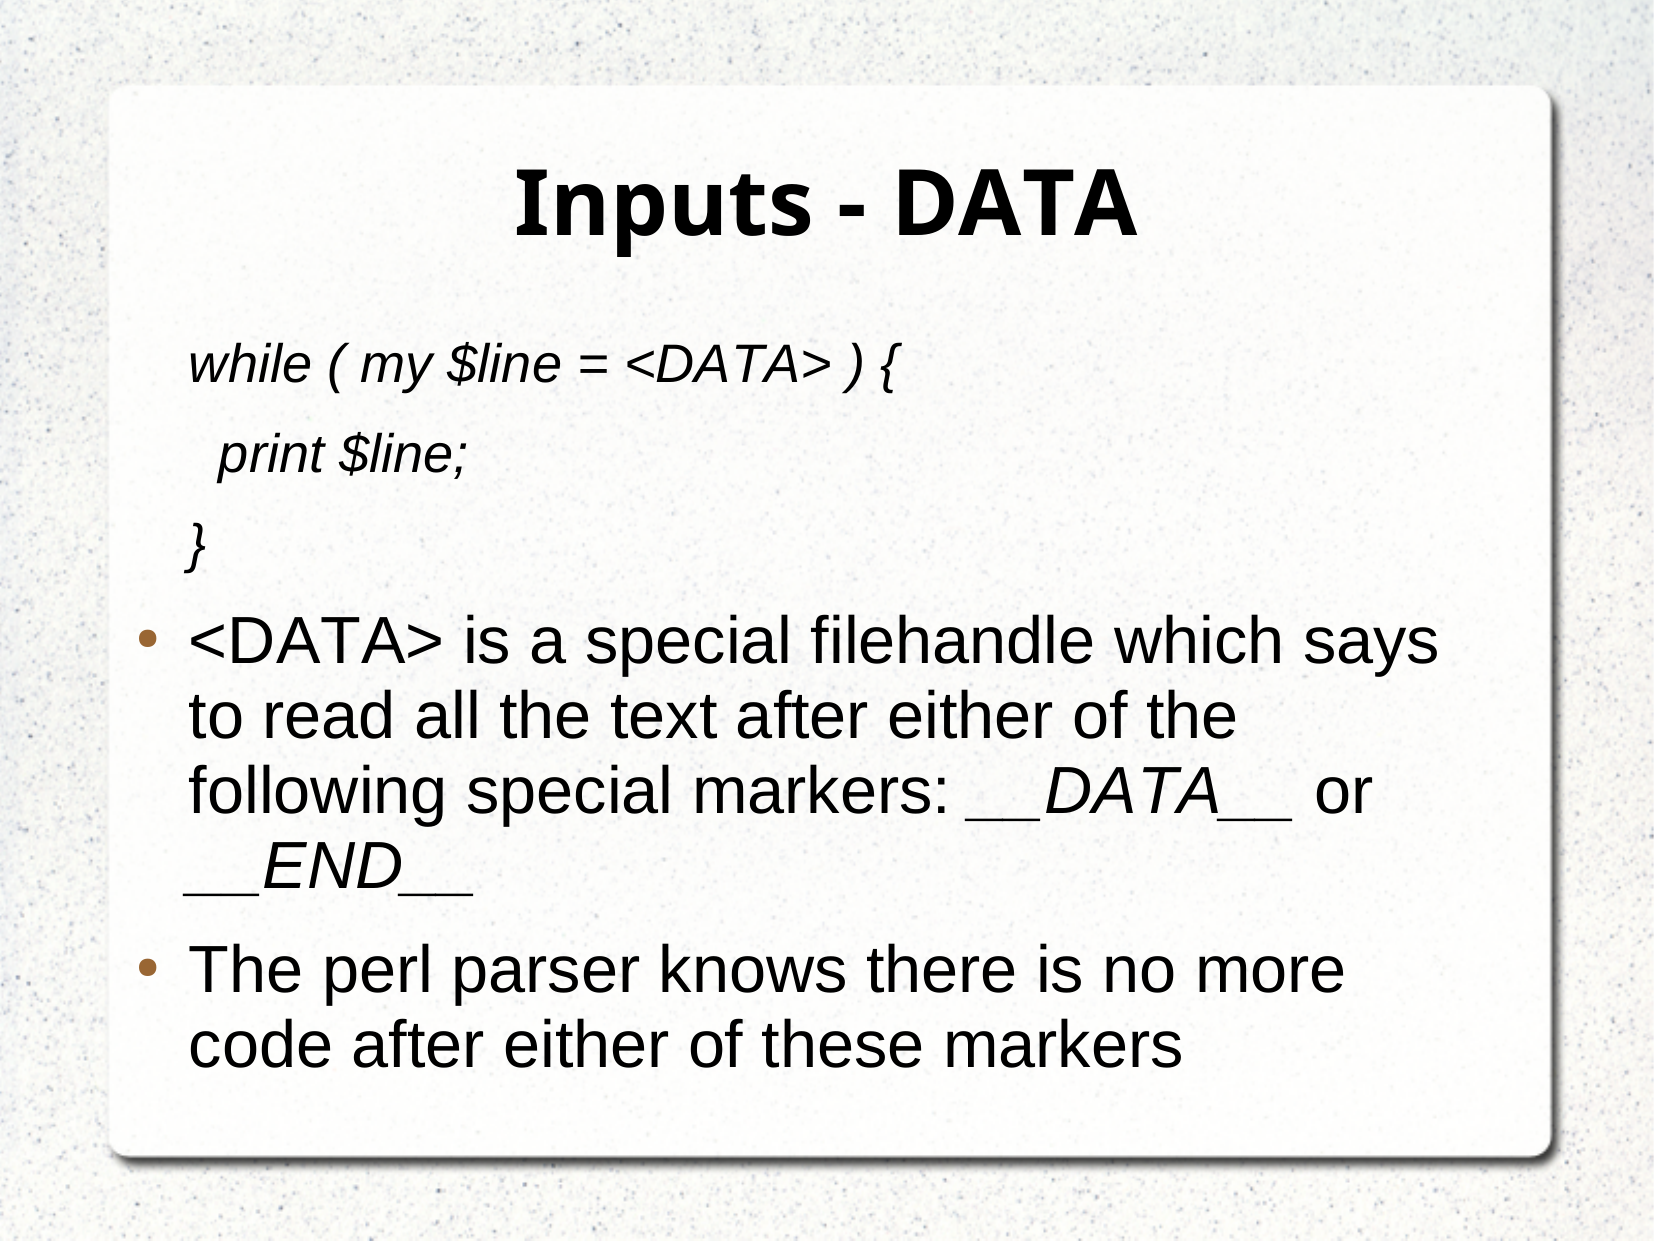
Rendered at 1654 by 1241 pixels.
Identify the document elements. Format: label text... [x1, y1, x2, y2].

title Inputs - DATA [118, 96, 1536, 304]
list while ( my $line = <DATA> ) { print $line; } <DATA> is a special filehandle which says to read all the text after either of the following special markers: __DATA__ or __END__ The perl parser knows there is no more code after either of these markers [118, 333, 1477, 1081]
picture [0, 0, 1654, 1241]
